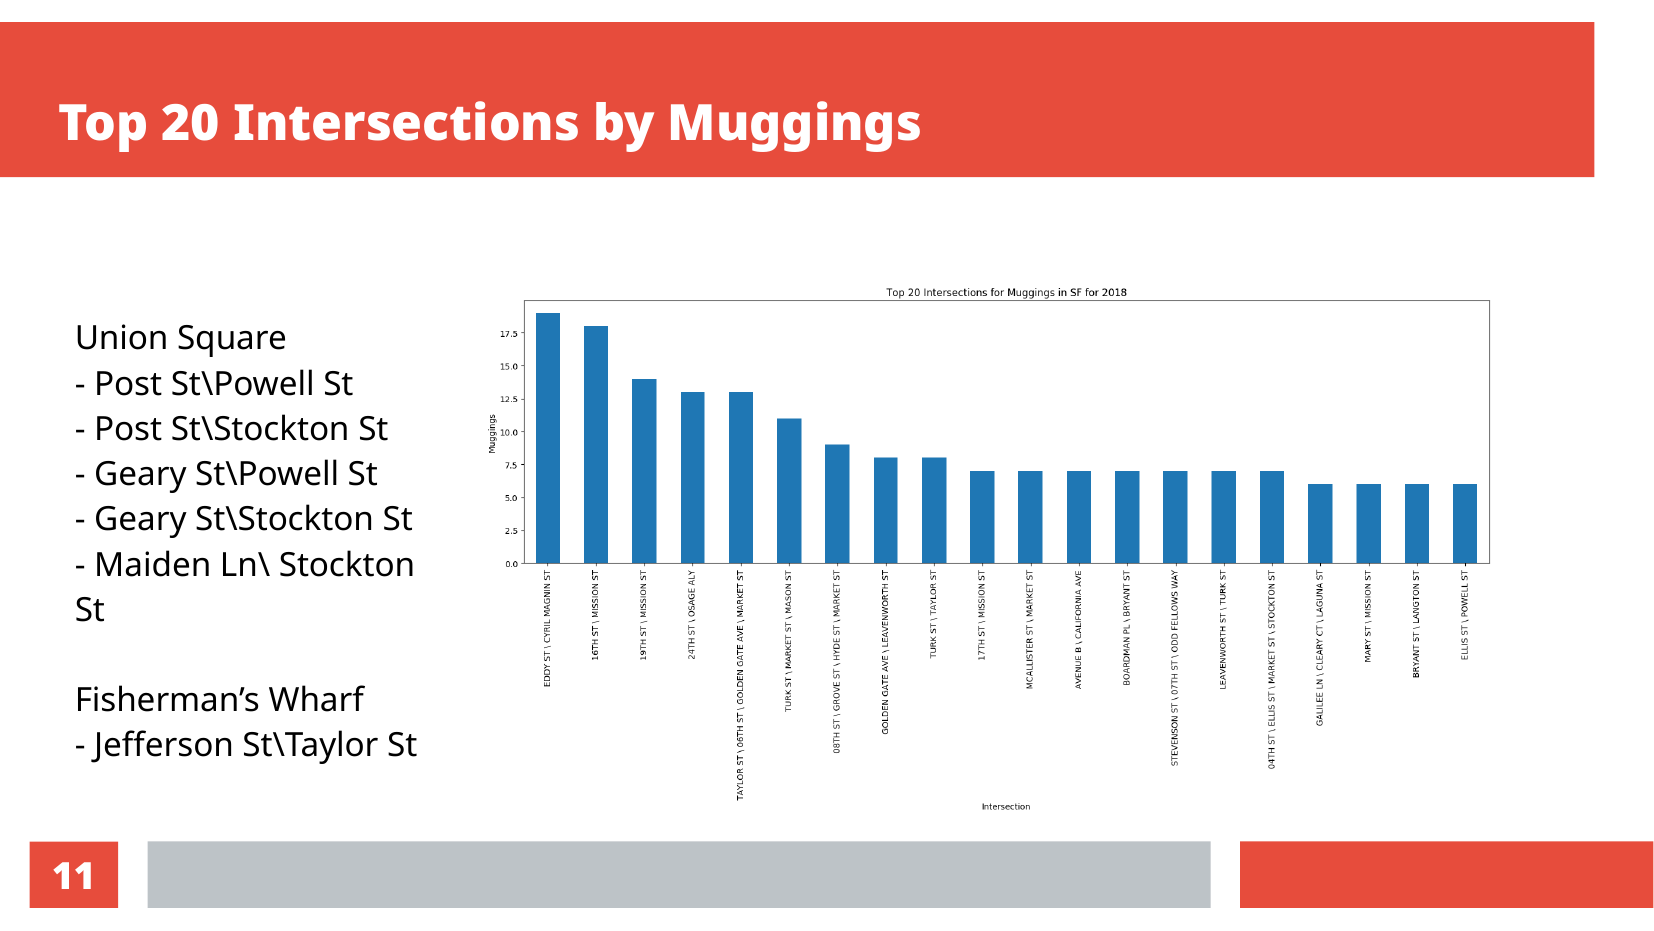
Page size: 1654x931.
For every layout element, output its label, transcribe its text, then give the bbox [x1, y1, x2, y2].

picture [435, 243, 1576, 820]
text_box Union Square - Post St\Powell St - Post St\Stockton St - Geary St\Powell St - Geary St\Stockton St - Maiden Ln\ Stockton St Fisherman’s Wharf - Jefferson St\Taylor St [60, 306, 466, 695]
title Top 20 Intersections by Muggings [59, 44, 1595, 156]
